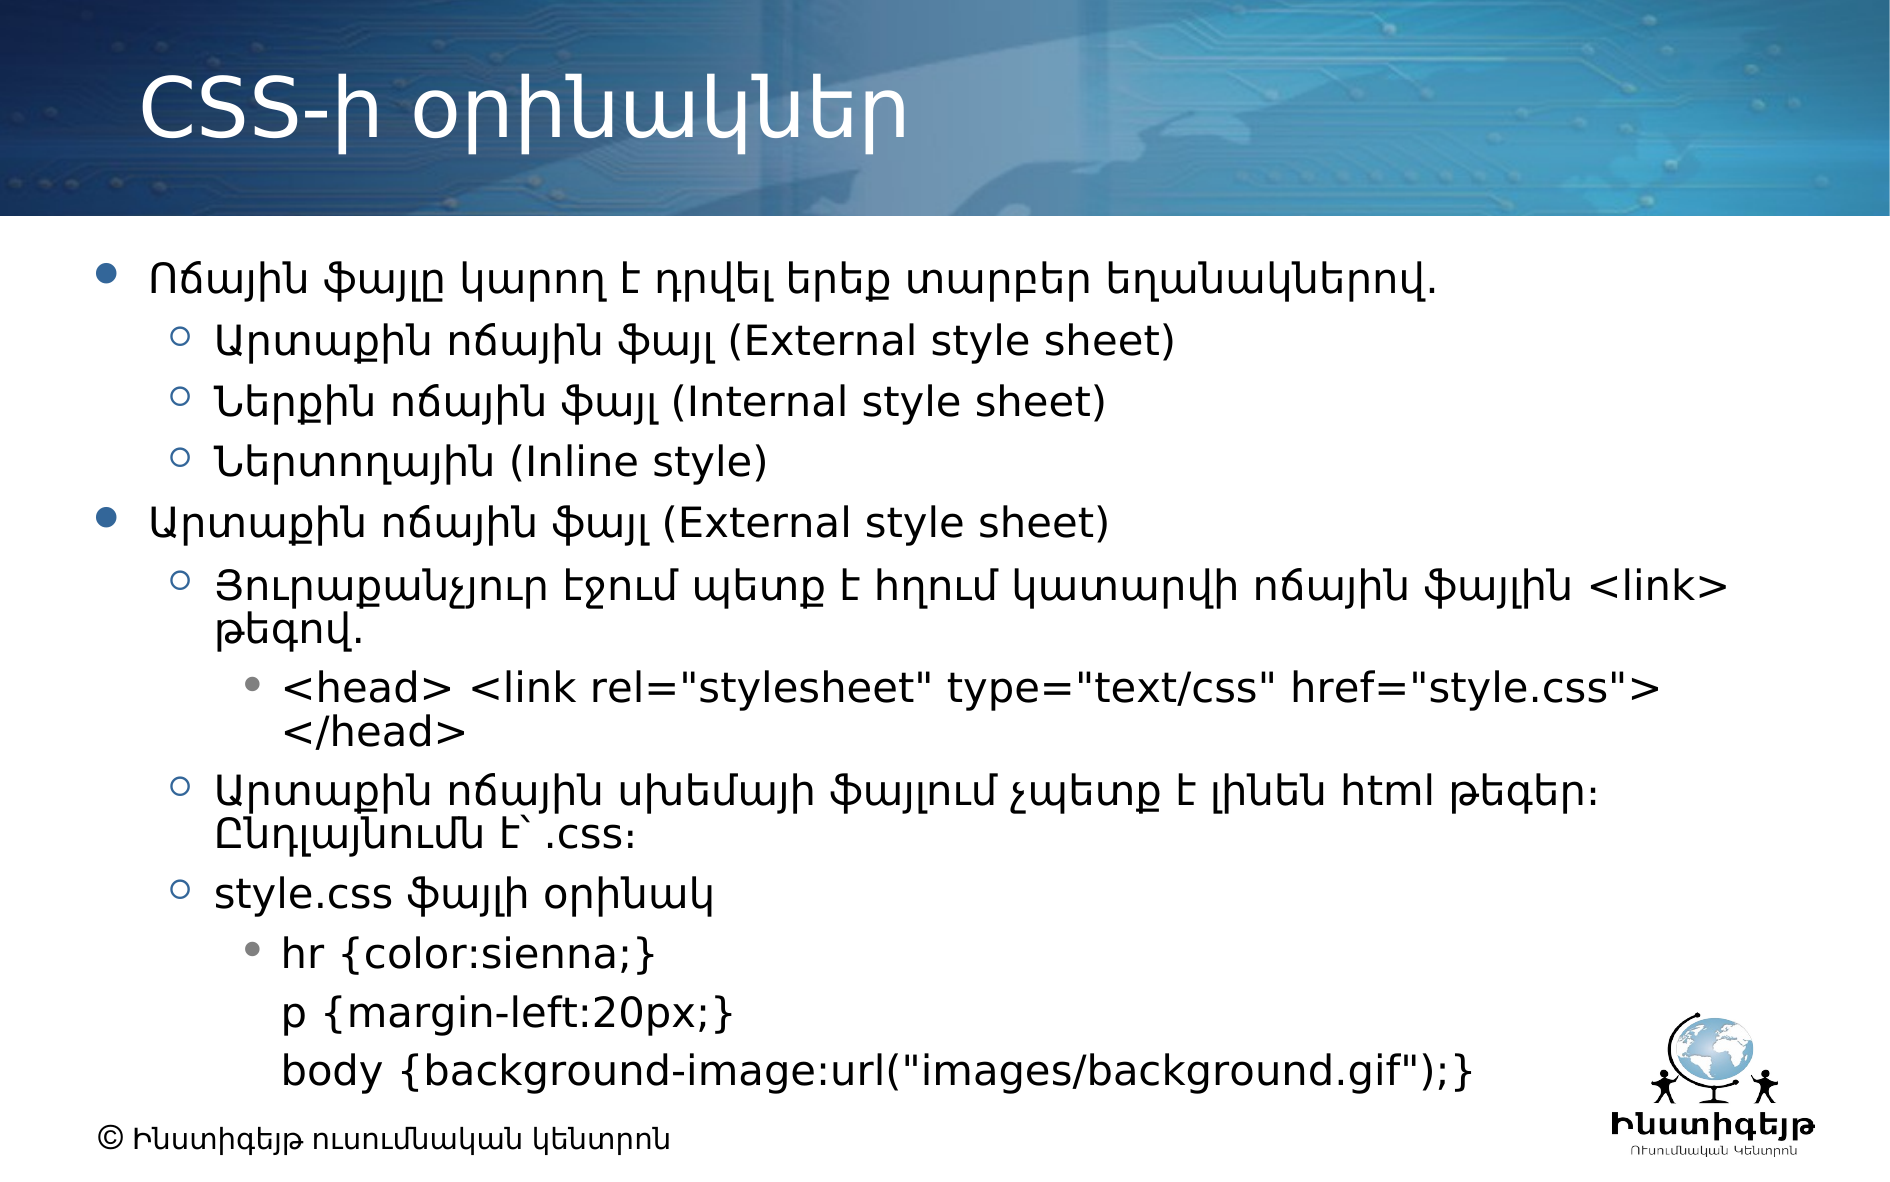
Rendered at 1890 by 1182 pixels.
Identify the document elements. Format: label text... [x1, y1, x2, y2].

text_box CSS-ի օրինակներ [138, 82, 1801, 87]
picture [0, 0, 1890, 216]
list Ոճային ֆայլը կարող է դրվել երեք տարբեր եղանակներով․ Արտաքին ոճային ֆայլ (External style sheet) Ներքին ոճային ֆայլ (Internal style sheet) Ներտողային (Inline style) Արտաքին ոճային ֆայլ (External style sheet) Յուրաքանչյուր էջում պետք է հղում կատարվի ոճային ֆայլին <link> թեգով․ <head> <link rel="stylesheet" type="text/css" href="style.css"> </head> Արտաքին ոճային սխեմայի ֆայլում չպետք է լինեն html թեգեր։ Ընդլայնումն է՝ .css։ style.css ֆայլի օրինակ hr {color:sienna;} p {margin-left:20px;} body {background-image:url("images/background.gif");} [93, 258, 1838, 286]
picture [1612, 1019, 1815, 1157]
